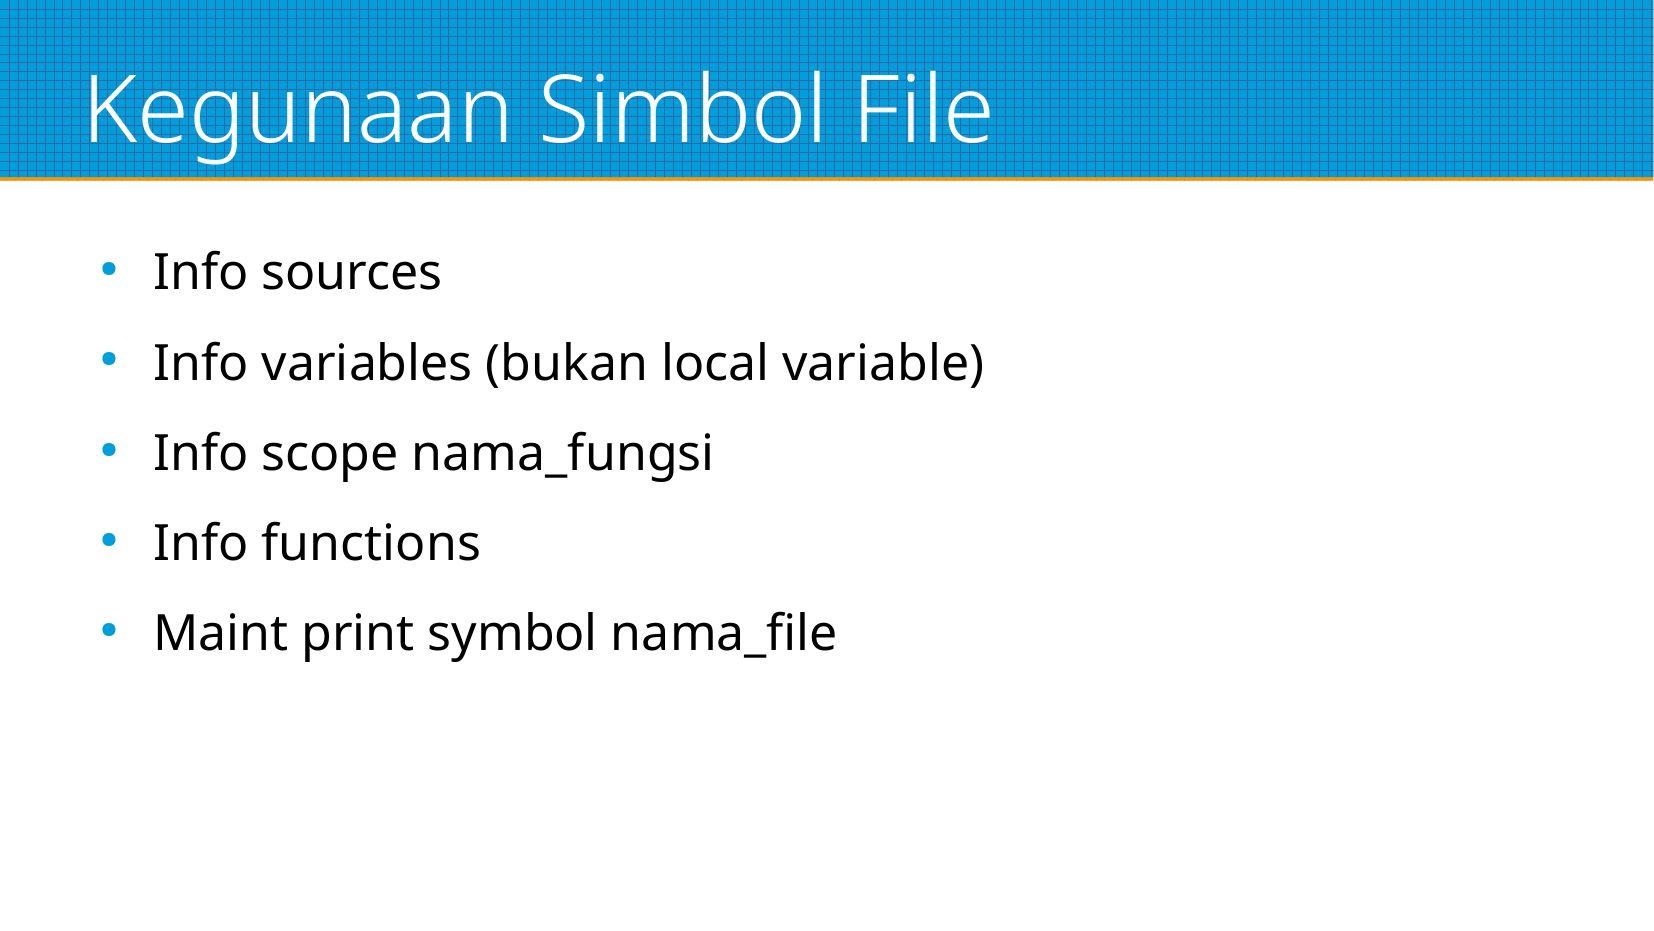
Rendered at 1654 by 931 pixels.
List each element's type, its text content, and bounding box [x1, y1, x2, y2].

title Kegunaan Simbol File [82, 14, 1571, 171]
list Info sources Info variables (bukan local variable) Info scope nama_fungsi Info functions Maint print symbol nama_file [82, 236, 1563, 811]
